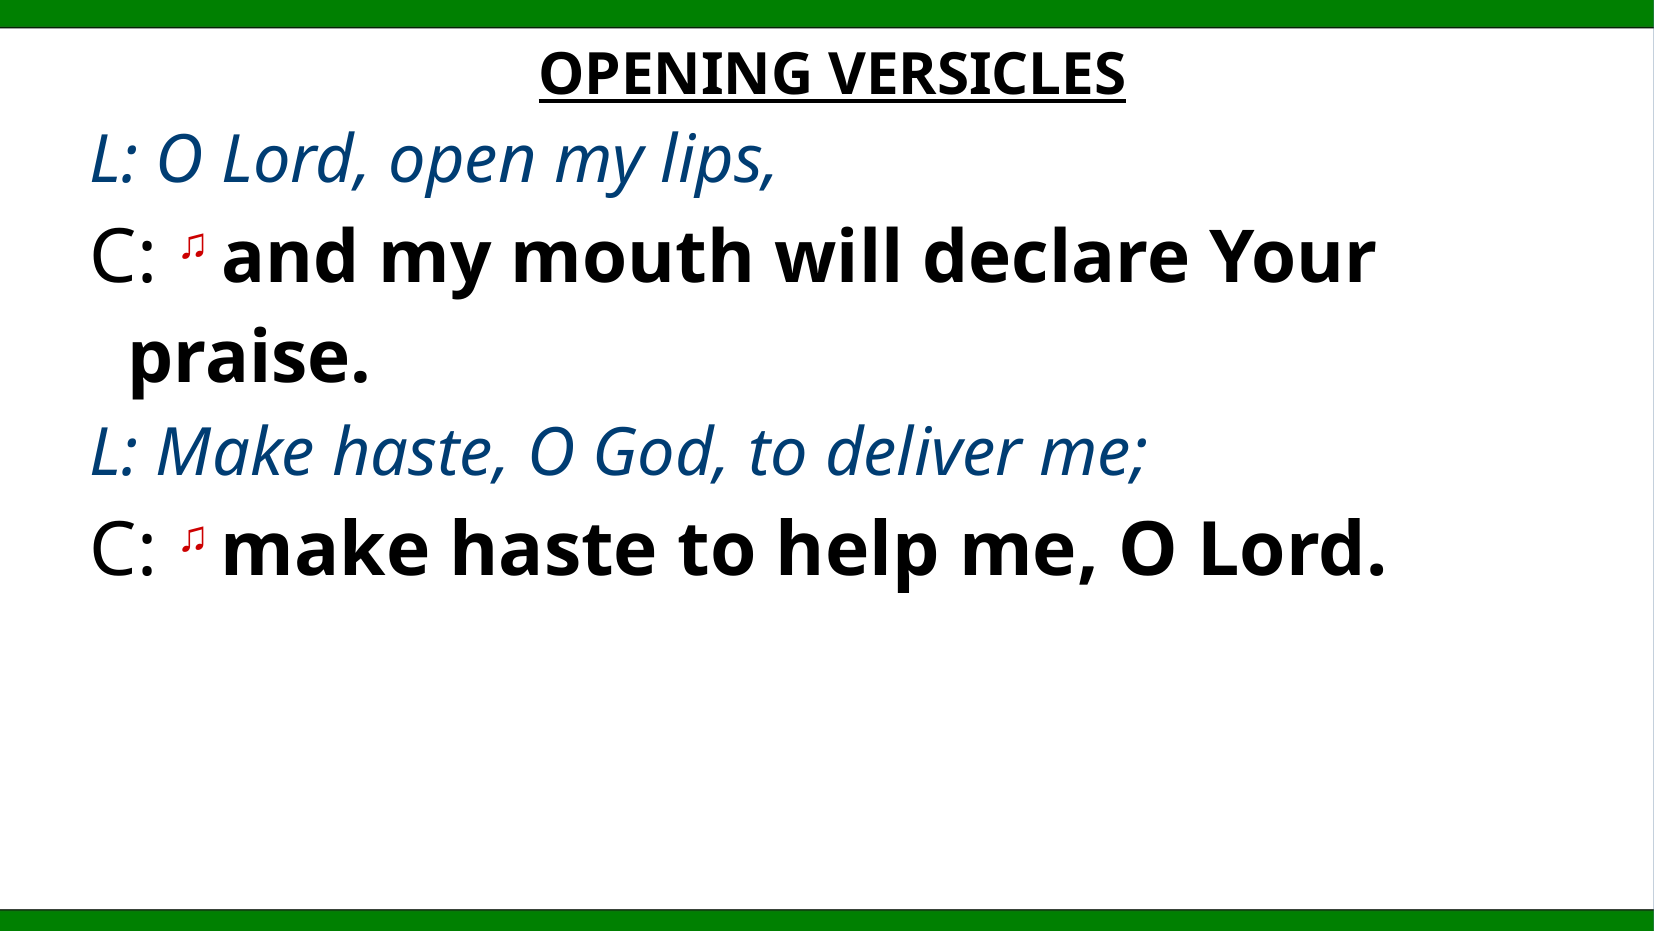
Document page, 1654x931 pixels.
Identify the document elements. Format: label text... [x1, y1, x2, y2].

picture [0, 0, 1654, 931]
text_box OPENING VERSICLES L: O Lord, open my lips, C: ♫ and my mouth will declare Your praise. L: Make haste, O God, to deliver me; C: ♫ make haste to help me, O Lord. [75, 24, 1591, 511]
